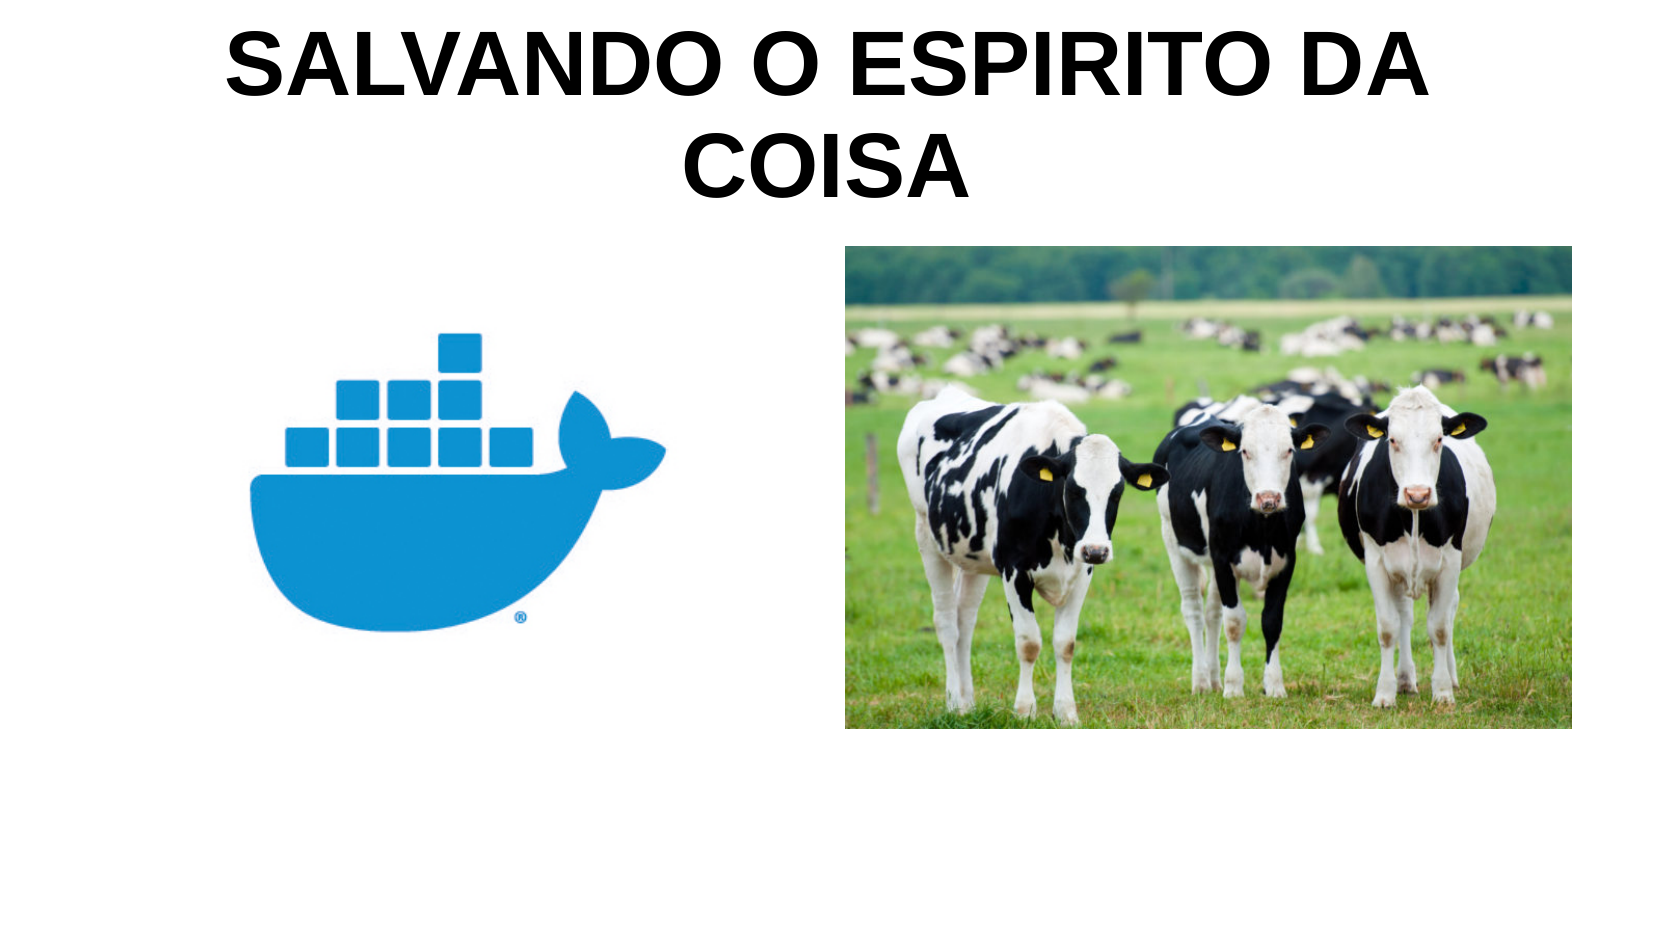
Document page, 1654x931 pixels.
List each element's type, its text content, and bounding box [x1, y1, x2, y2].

picture [176, 217, 716, 758]
title SALVANDO O ESPIRITO DA COISA [82, 12, 1571, 218]
picture [845, 246, 1572, 729]
